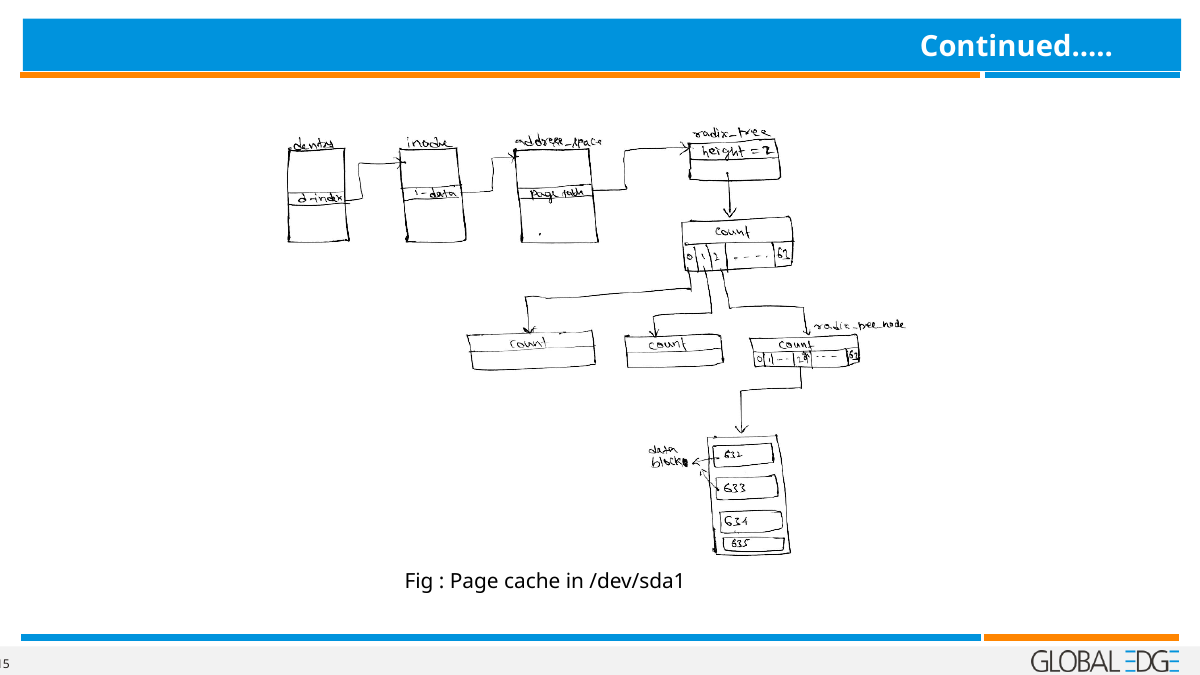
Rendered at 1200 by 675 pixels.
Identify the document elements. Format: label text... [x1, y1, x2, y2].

title Continued..... [22, 18, 1182, 71]
picture [1031, 650, 1179, 672]
picture [271, 118, 945, 567]
text_box Fig : Page cache in /dev/sda1 [389, 559, 780, 615]
